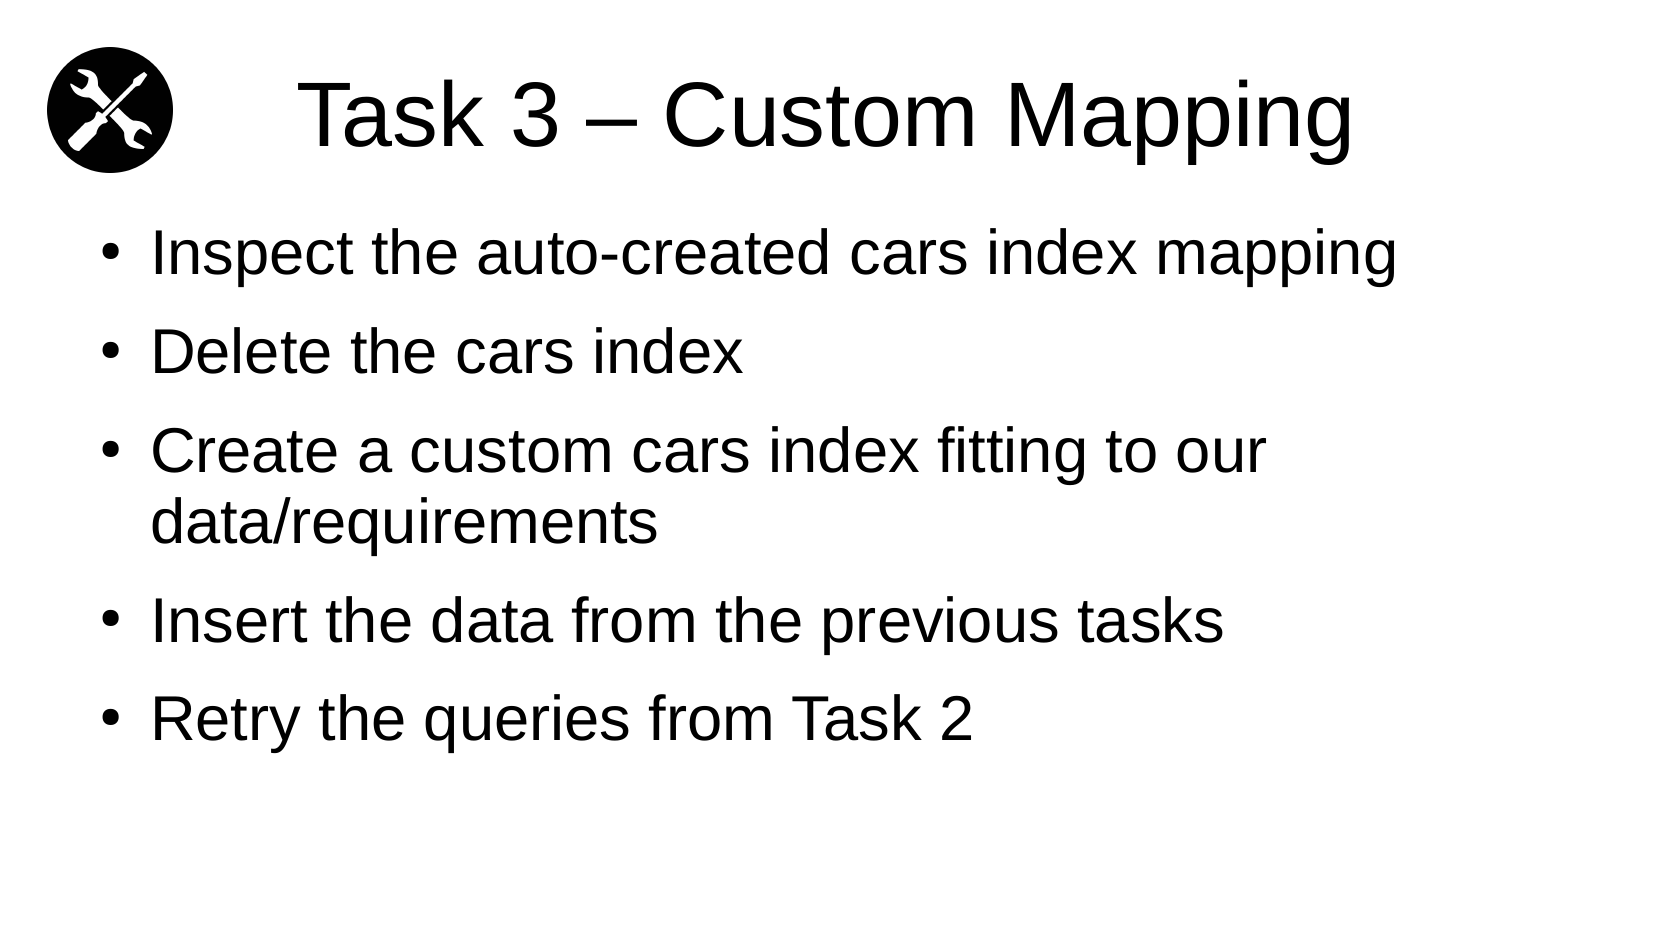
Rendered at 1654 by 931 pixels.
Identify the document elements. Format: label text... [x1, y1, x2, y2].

title Task 3 – Custom Mapping [82, 37, 1571, 193]
list Inspect the auto-created cars index mapping Delete the cars index Create a custom cars index fitting to our data/requirements Insert the data from the previous tasks Retry the queries from Task 2 [82, 217, 1571, 758]
picture [47, 47, 173, 173]
